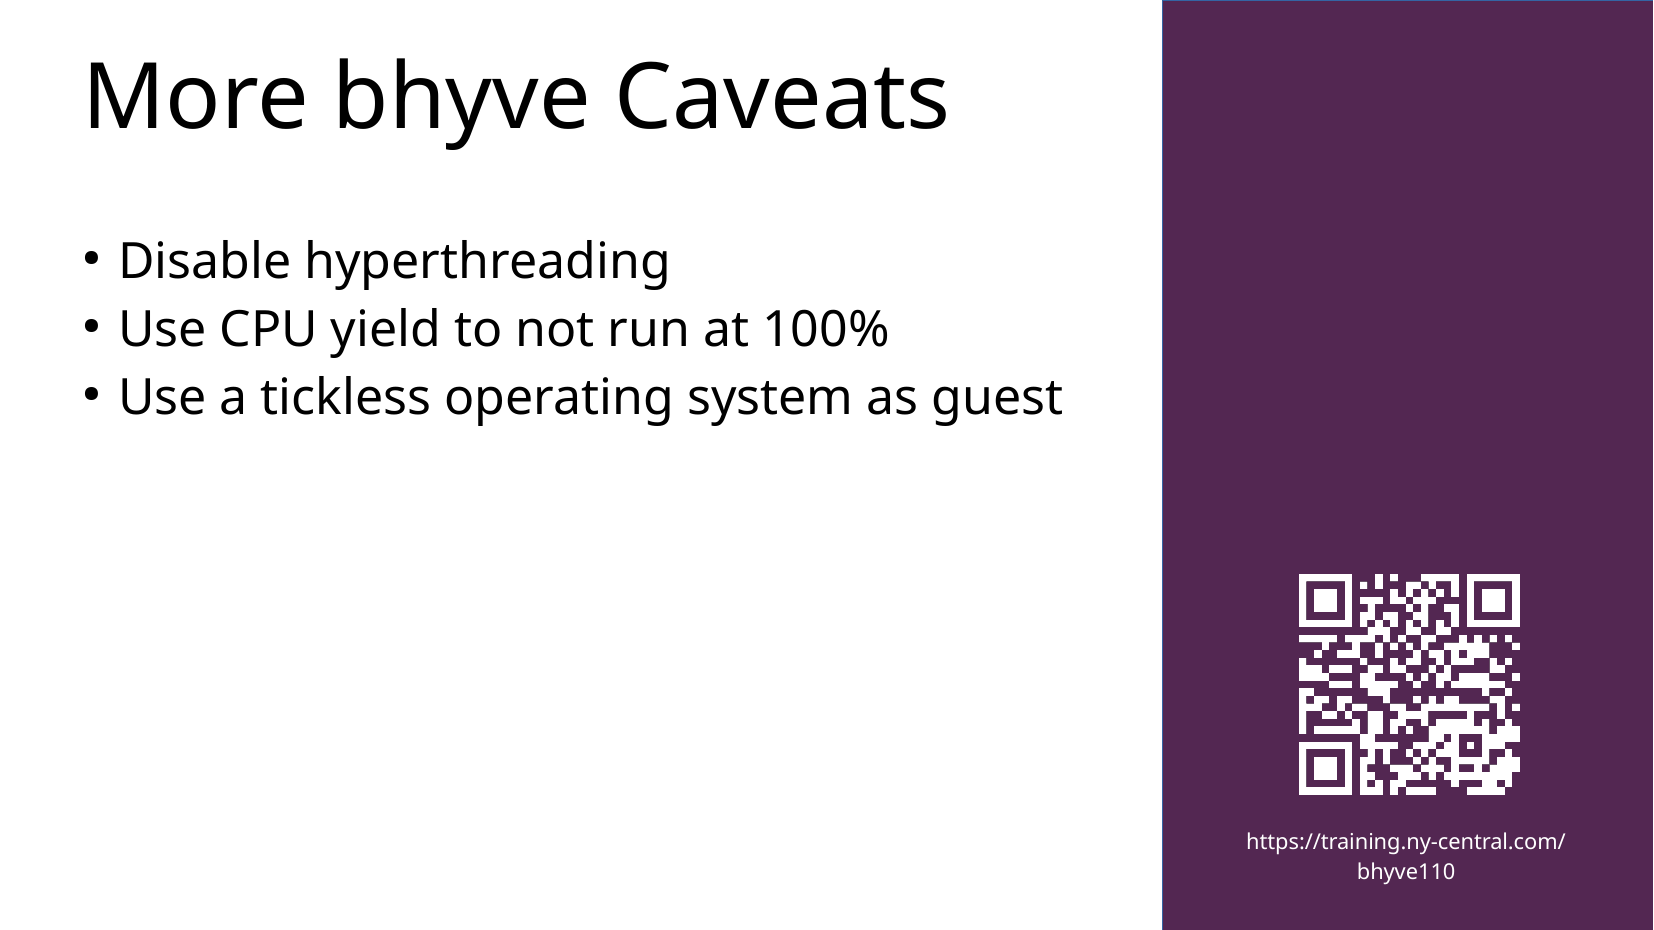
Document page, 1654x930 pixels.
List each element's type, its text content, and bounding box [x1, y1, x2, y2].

text_box https://training.ny-central.com/bhyve110 [1200, 819, 1613, 930]
title More bhyve Caveats [82, 37, 1571, 150]
picture [1268, 543, 1550, 819]
text_box [1162, 0, 1653, 930]
subtitle Disable hyperthreading Use CPU yield to not run at 100% Use a tickless operating system as guest [82, 224, 1126, 840]
